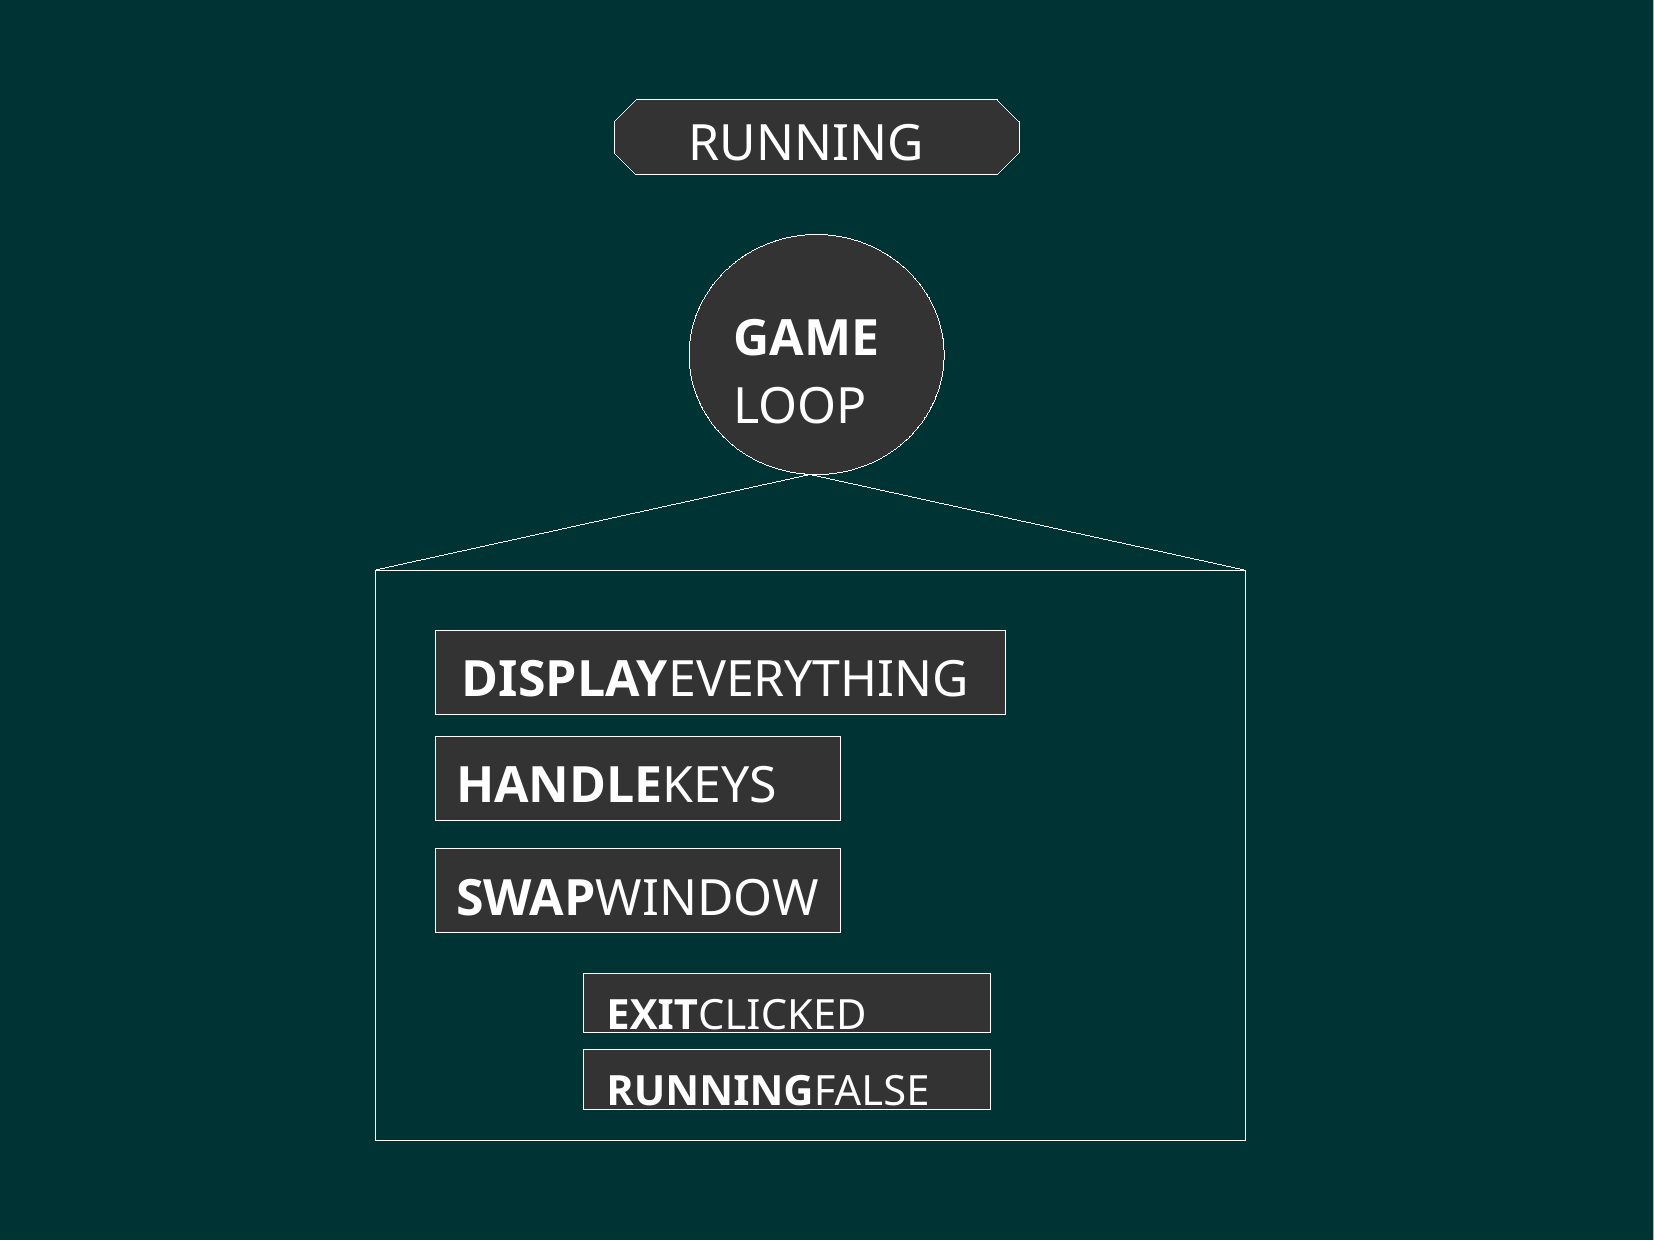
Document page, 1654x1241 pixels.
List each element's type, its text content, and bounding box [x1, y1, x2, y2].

text_box [435, 848, 841, 933]
text_box HANDLEKEYS [441, 741, 871, 827]
text_box [583, 1049, 991, 1110]
text_box [435, 736, 841, 821]
text_box [614, 99, 674, 175]
text_box RUNNING [674, 99, 1095, 175]
text_box DISPLAYEVERYTHING [447, 635, 998, 721]
text_box GAME LOOP [719, 294, 915, 422]
text_box [583, 973, 991, 1033]
text_box EXITCLICKED [591, 977, 985, 1039]
text_box RUNNINGFALSE [591, 1053, 985, 1116]
text_box SWAPWINDOW [441, 854, 871, 939]
text_box [435, 630, 1006, 715]
text_box [689, 234, 945, 475]
